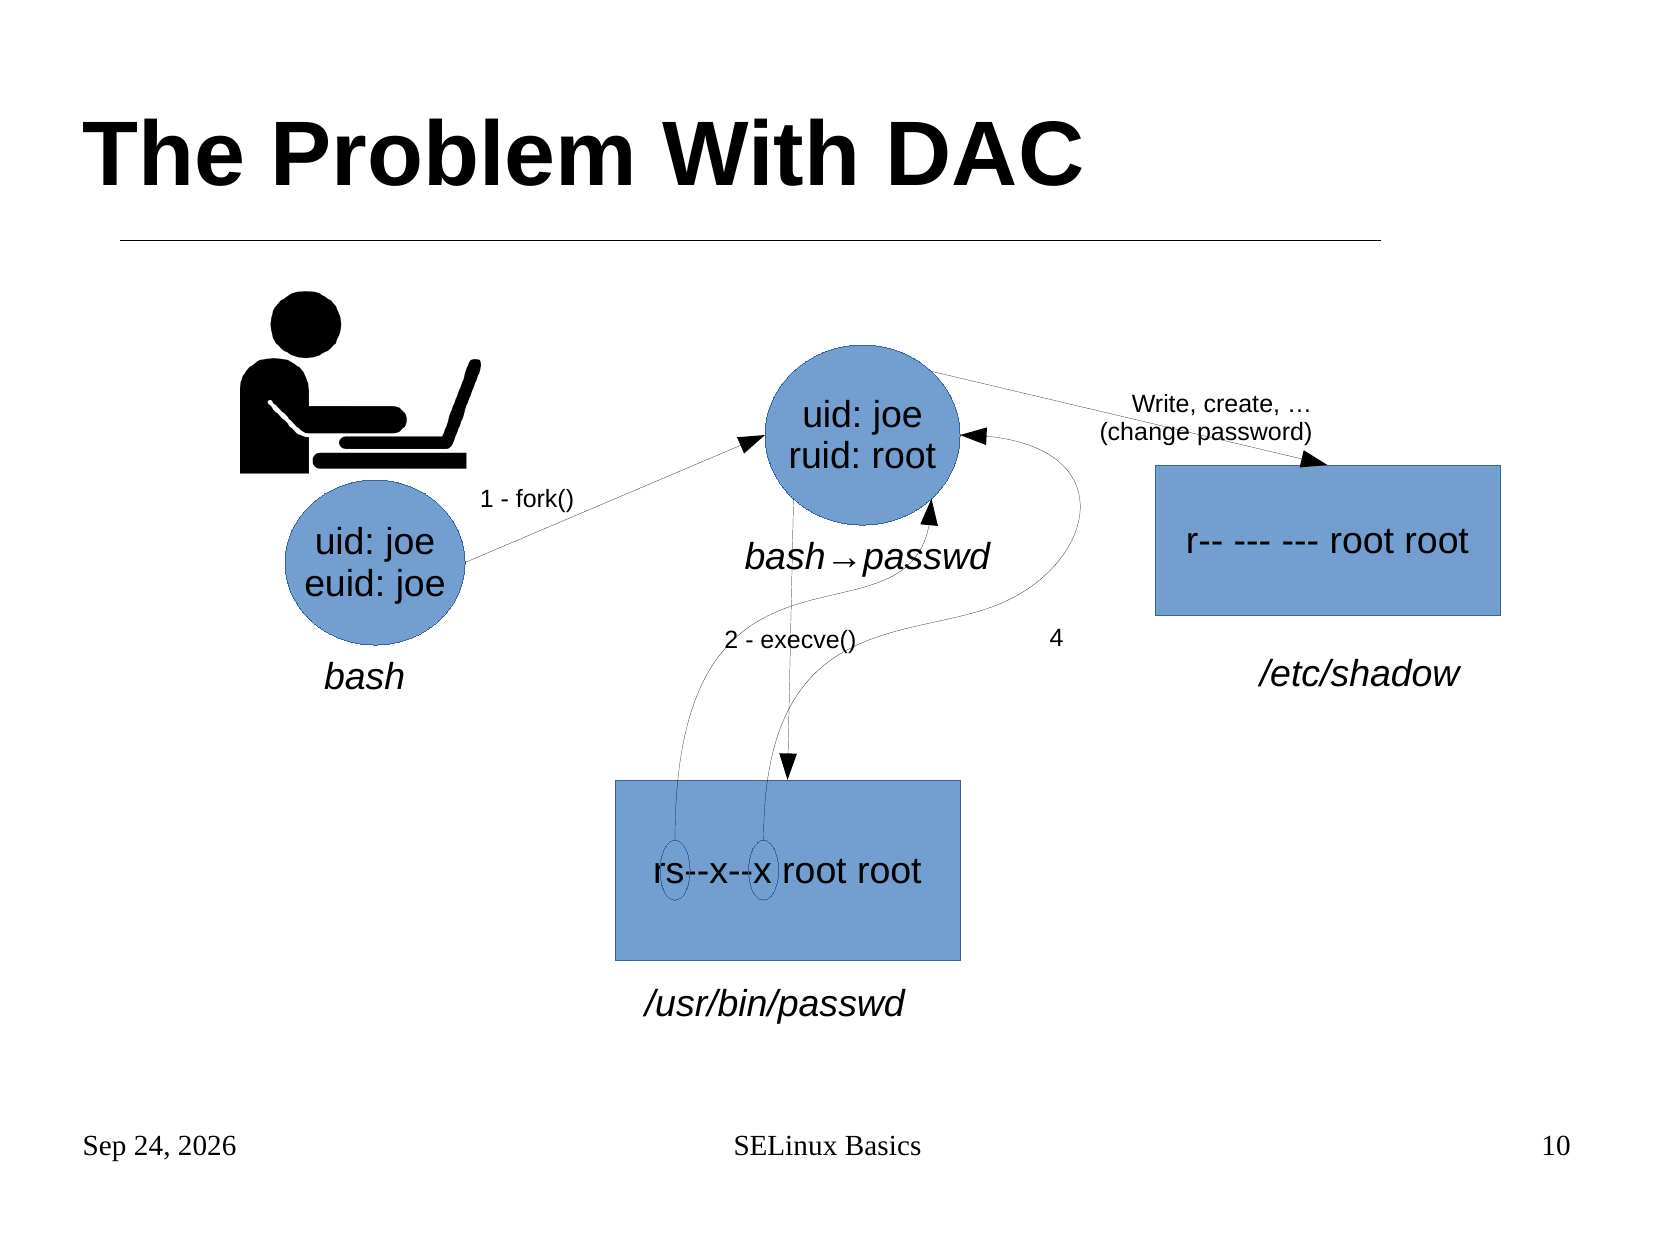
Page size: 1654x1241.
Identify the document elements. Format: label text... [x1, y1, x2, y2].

text_box uid: joe ruid: root [765, 345, 961, 526]
text_box /etc/shadow [1245, 645, 1486, 702]
text_box bash→passwd [729, 528, 1006, 586]
text_box rs--x--x root root [615, 780, 961, 961]
text_box /usr/bin/passwd [630, 975, 931, 1036]
text_box bash [309, 648, 421, 706]
title The Problem With DAC [82, 94, 1264, 213]
text_box r-- --- --- root root [1155, 465, 1501, 616]
picture [240, 269, 481, 495]
text_box uid: joe euid: joe [285, 495, 466, 646]
